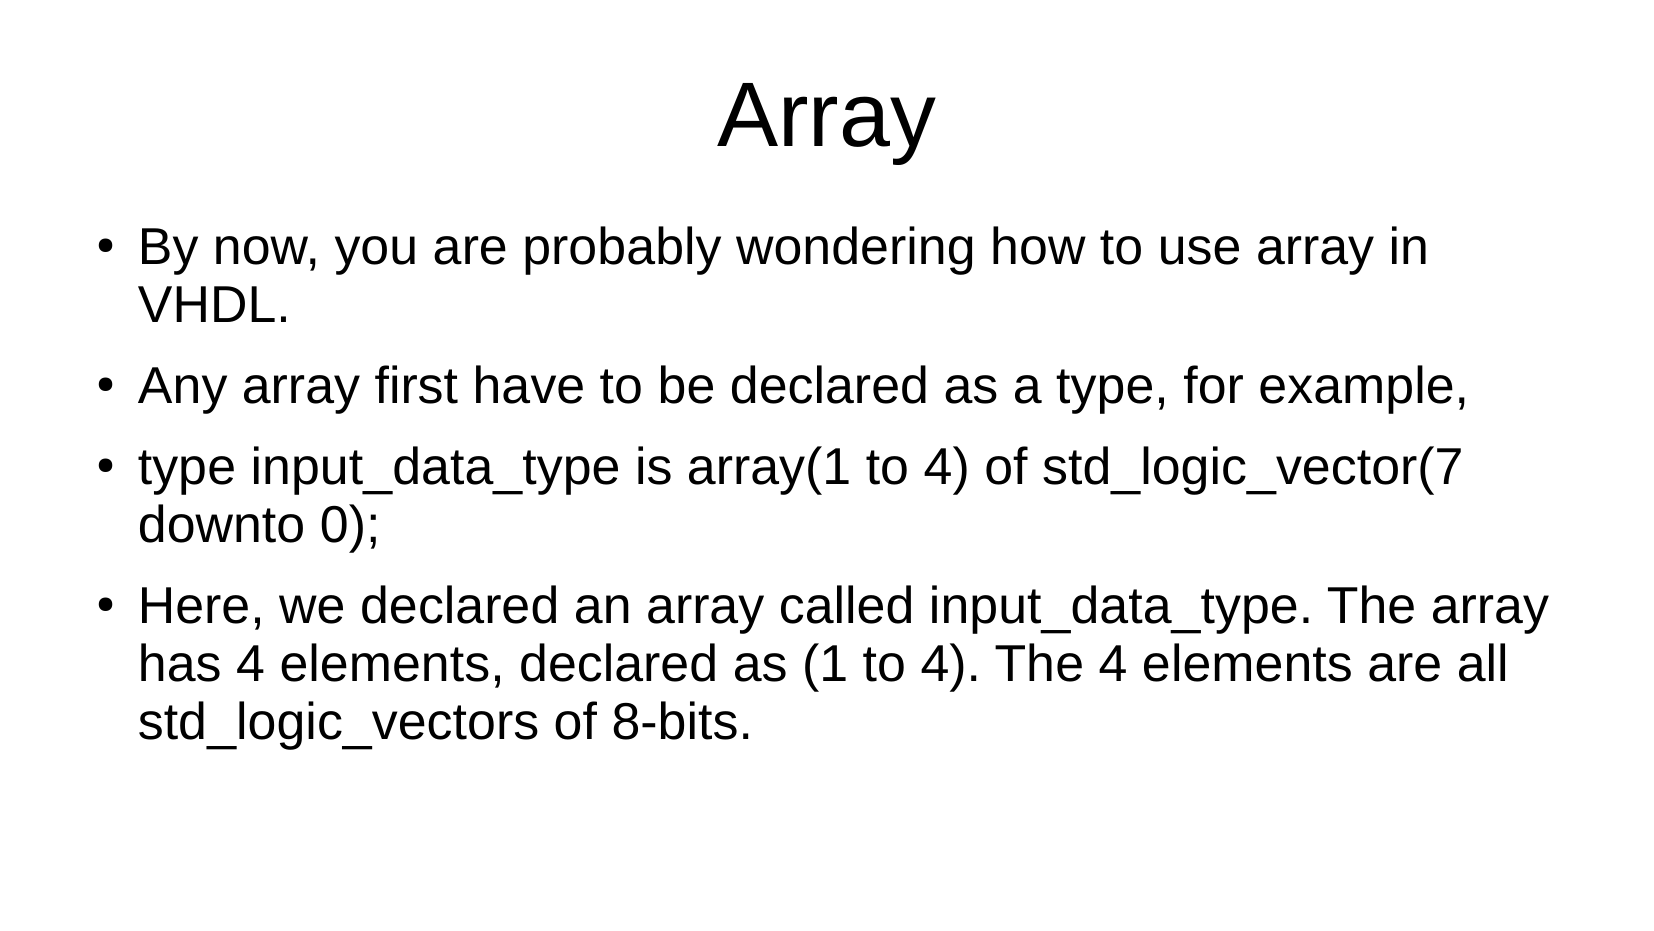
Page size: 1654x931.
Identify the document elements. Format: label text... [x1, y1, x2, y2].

title Array [82, 37, 1571, 193]
list By now, you are probably wondering how to use array in VHDL. Any array first have to be declared as a type, for example, type input_data_type is array(1 to 4) of std_logic_vector(7 downto 0); Here, we declared an array called input_data_type. The array has 4 elements, declared as (1 to 4). The 4 elements are all std_logic_vectors of 8-bits. [82, 217, 1571, 758]
